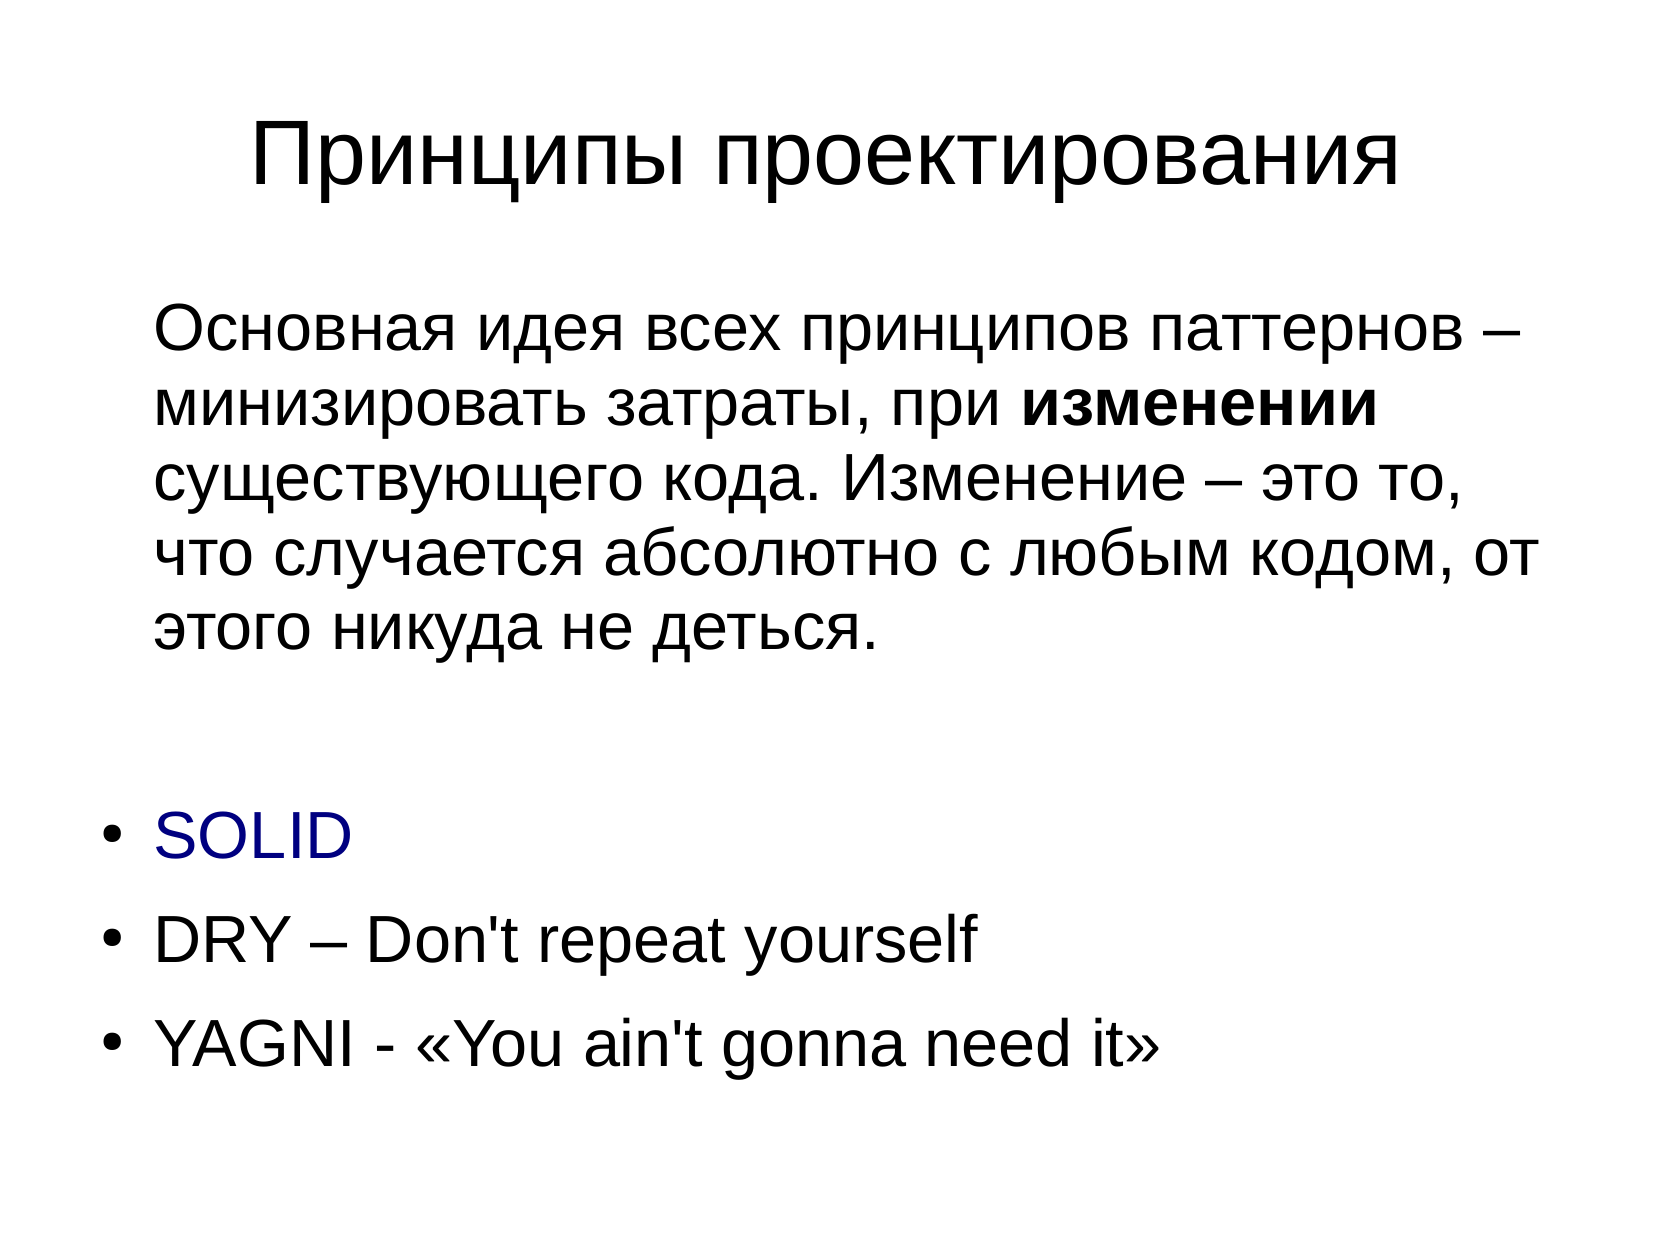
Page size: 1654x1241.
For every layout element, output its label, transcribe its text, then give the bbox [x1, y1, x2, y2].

list Основная идея всех принципов паттернов – минизировать затраты, при изменении существующего кода. Изменение – это то, что случается абсолютно с любым кодом, от этого никуда не деться. SOLID DRY – Don't repeat yourself YAGNI - «You ain't gonna need it» [82, 290, 1571, 1082]
title Принципы проектирования [82, 49, 1571, 257]
